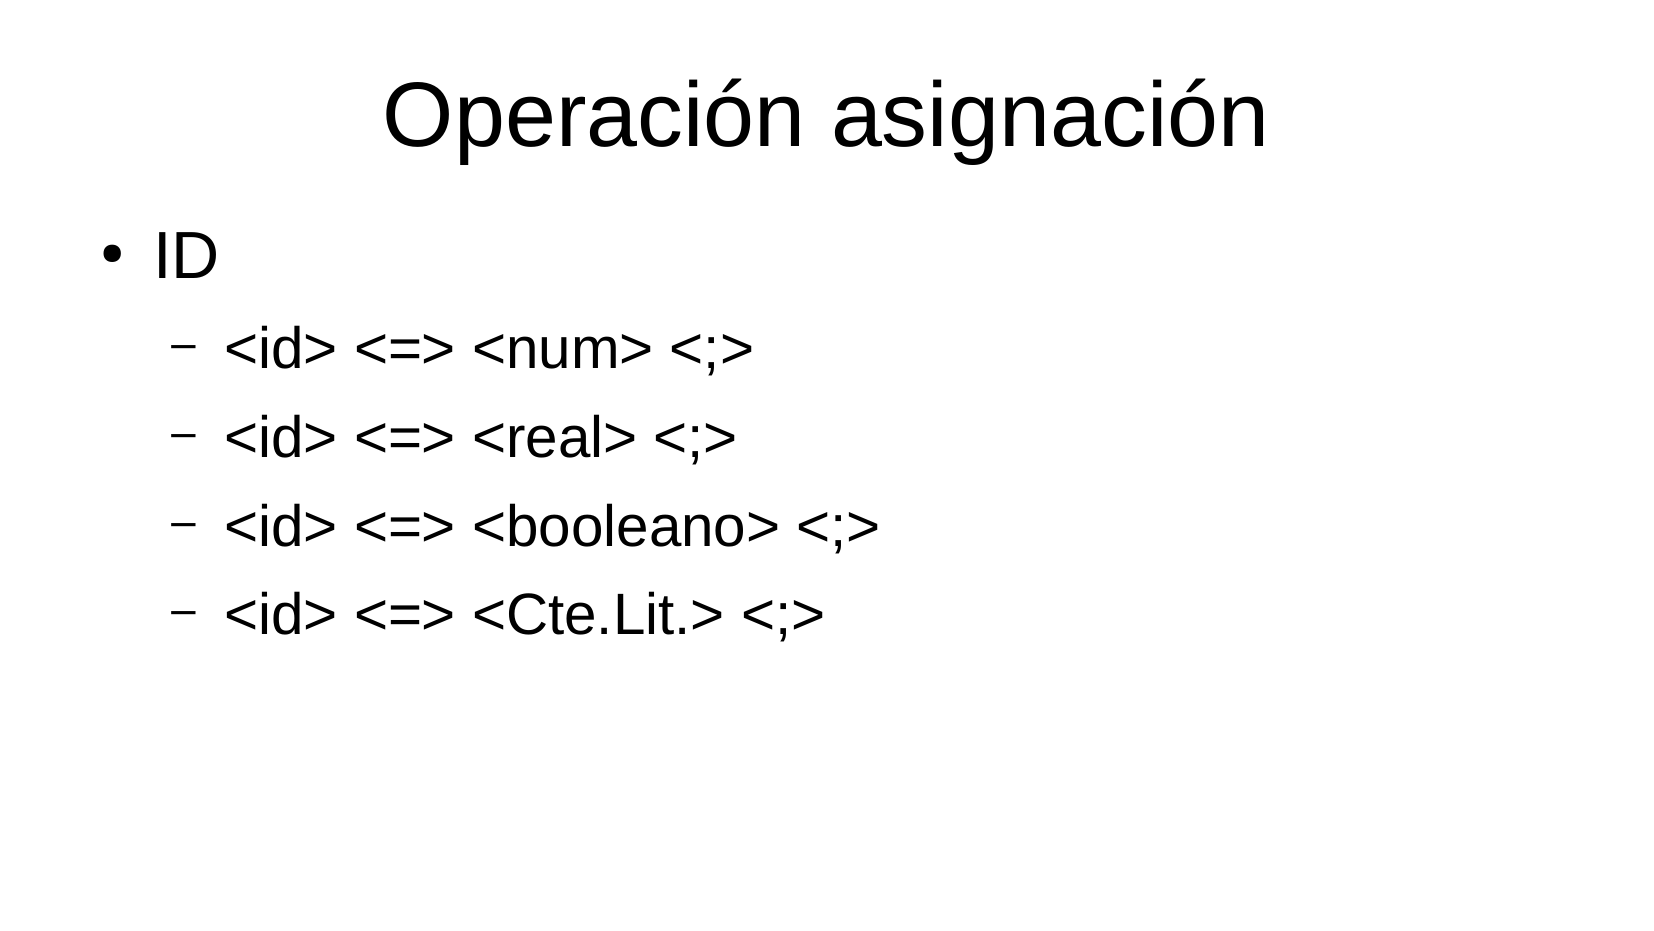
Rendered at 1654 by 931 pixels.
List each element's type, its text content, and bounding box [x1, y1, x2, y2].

list ID <id> <=> <num> <;> <id> <=> <real> <;> <id> <=> <booleano> <;> <id> <=> <Cte.Lit.> <;> [82, 217, 1571, 758]
title Operación asignación [82, 37, 1571, 193]
